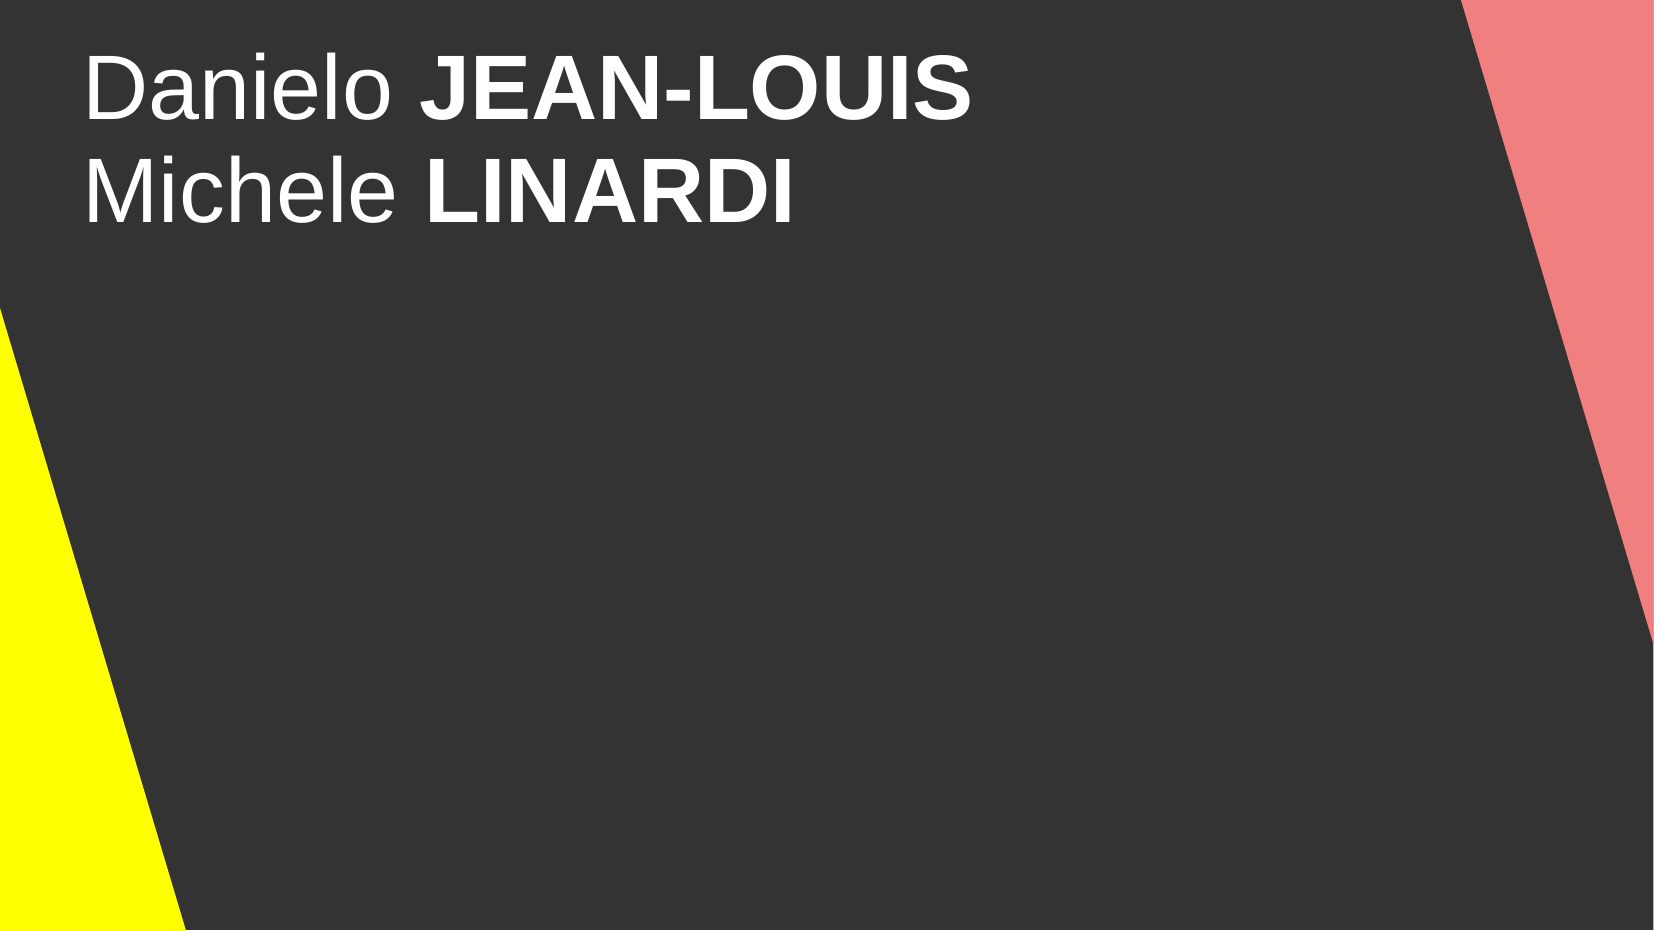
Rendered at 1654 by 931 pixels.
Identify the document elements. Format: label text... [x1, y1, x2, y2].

subtitle Danielo JEAN-LOUIS Michele LINARDI [82, 36, 1571, 758]
text_box [0, 308, 187, 931]
text_box [1460, 0, 1654, 647]
